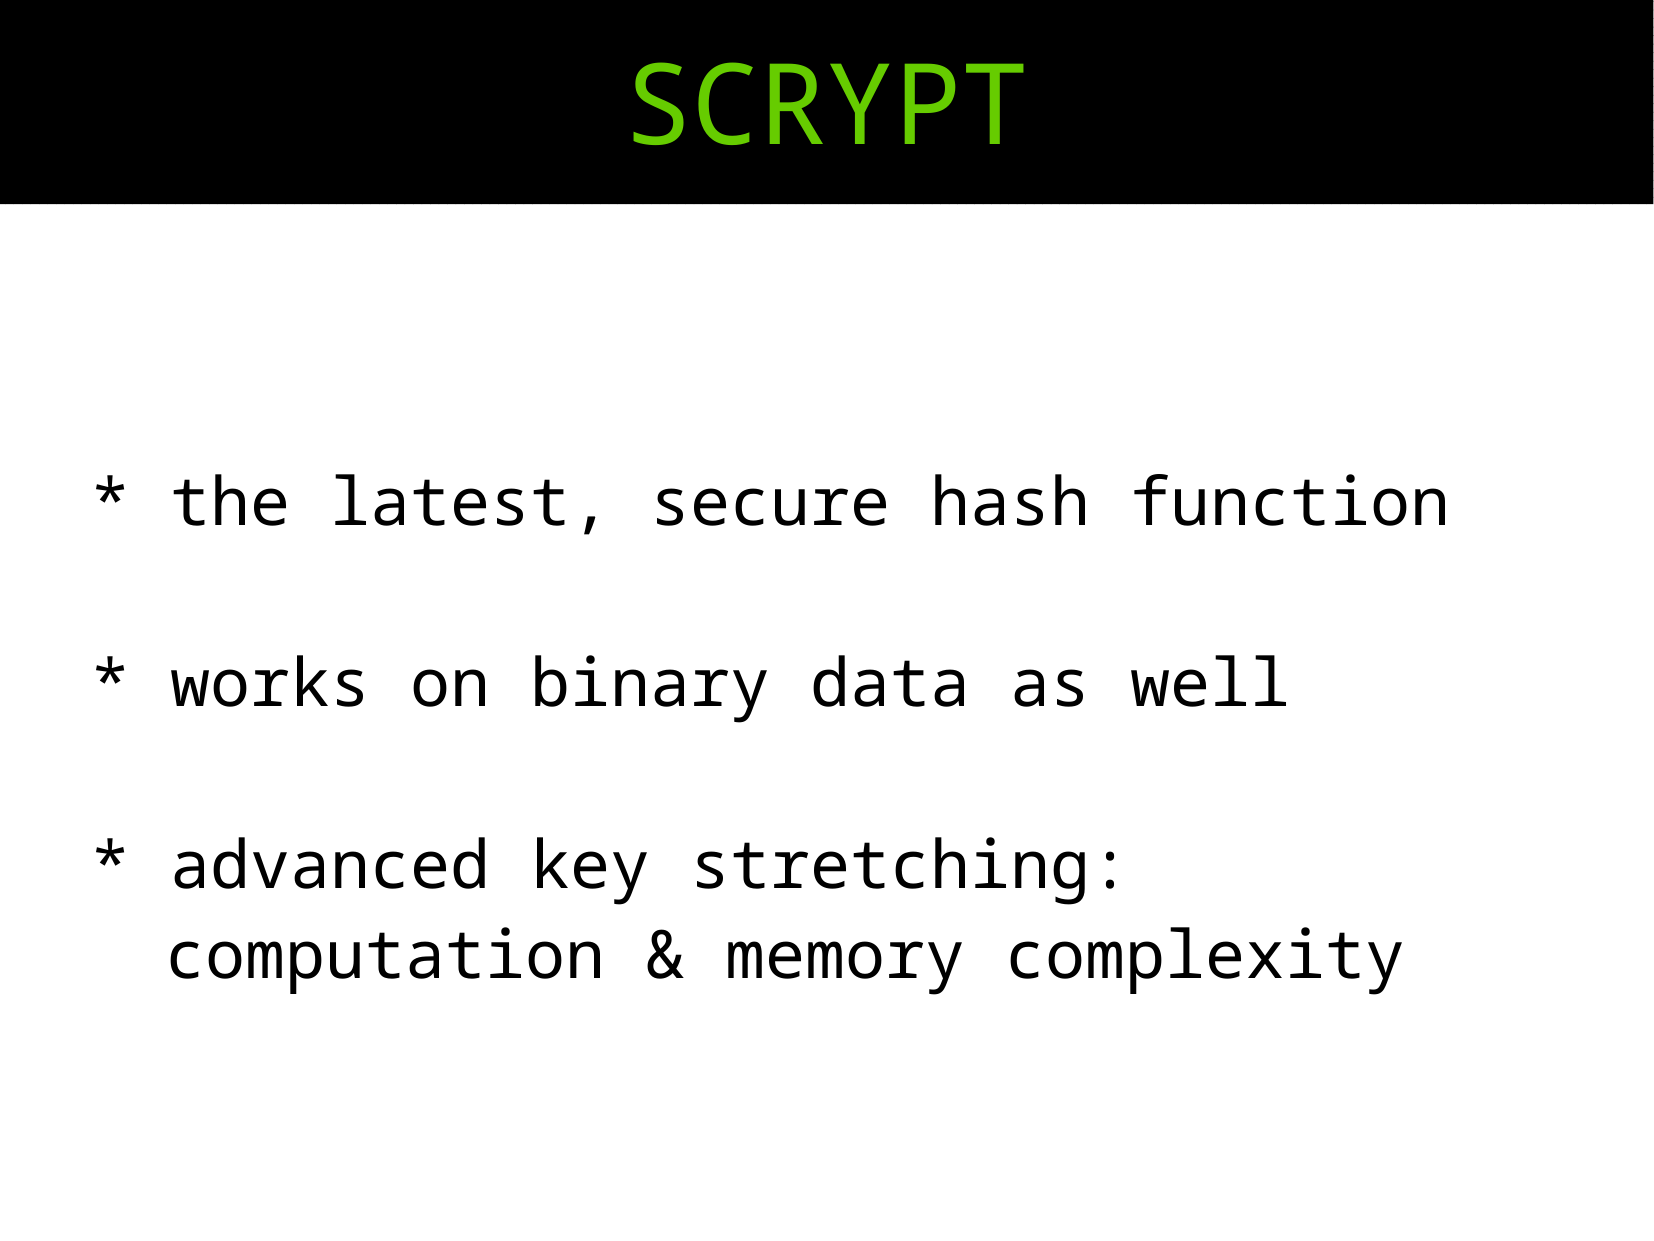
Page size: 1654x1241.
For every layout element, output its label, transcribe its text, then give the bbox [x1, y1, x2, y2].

title SCRYPT [0, 0, 1654, 205]
subtitle * the latest, secure hash function * works on binary data as well * advanced key stretching: computation & memory complexity [90, 306, 1621, 1147]
